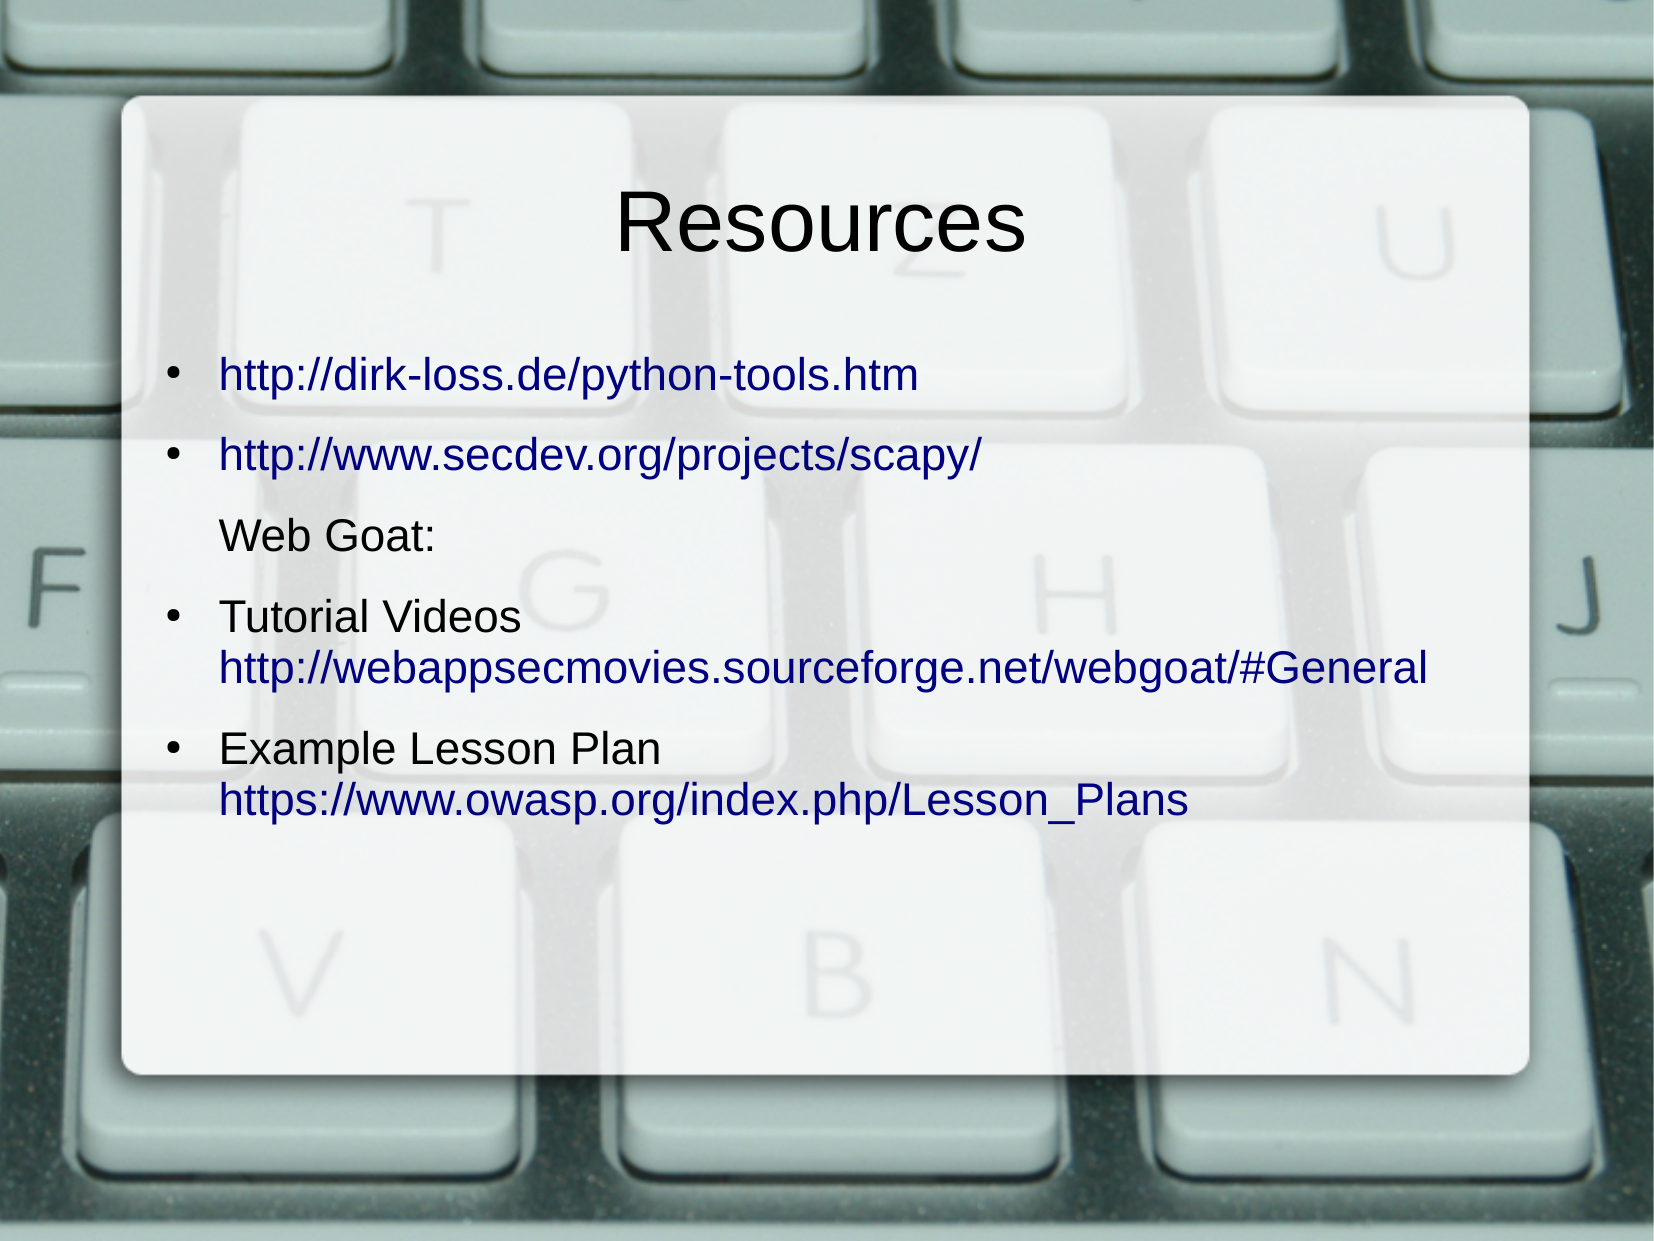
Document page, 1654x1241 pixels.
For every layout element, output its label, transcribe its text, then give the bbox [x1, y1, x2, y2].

picture [0, 0, 1654, 1241]
list http://dirk-loss.de/python-tools.htm http://www.secdev.org/projects/scapy/ Web Goat: Tutorial Videos http://webappsecmovies.sourceforge.net/webgoat/#General Example Lesson Plan https://www.owasp.org/index.php/Lesson_Plans [147, 348, 1506, 1068]
title Resources [135, 117, 1506, 325]
